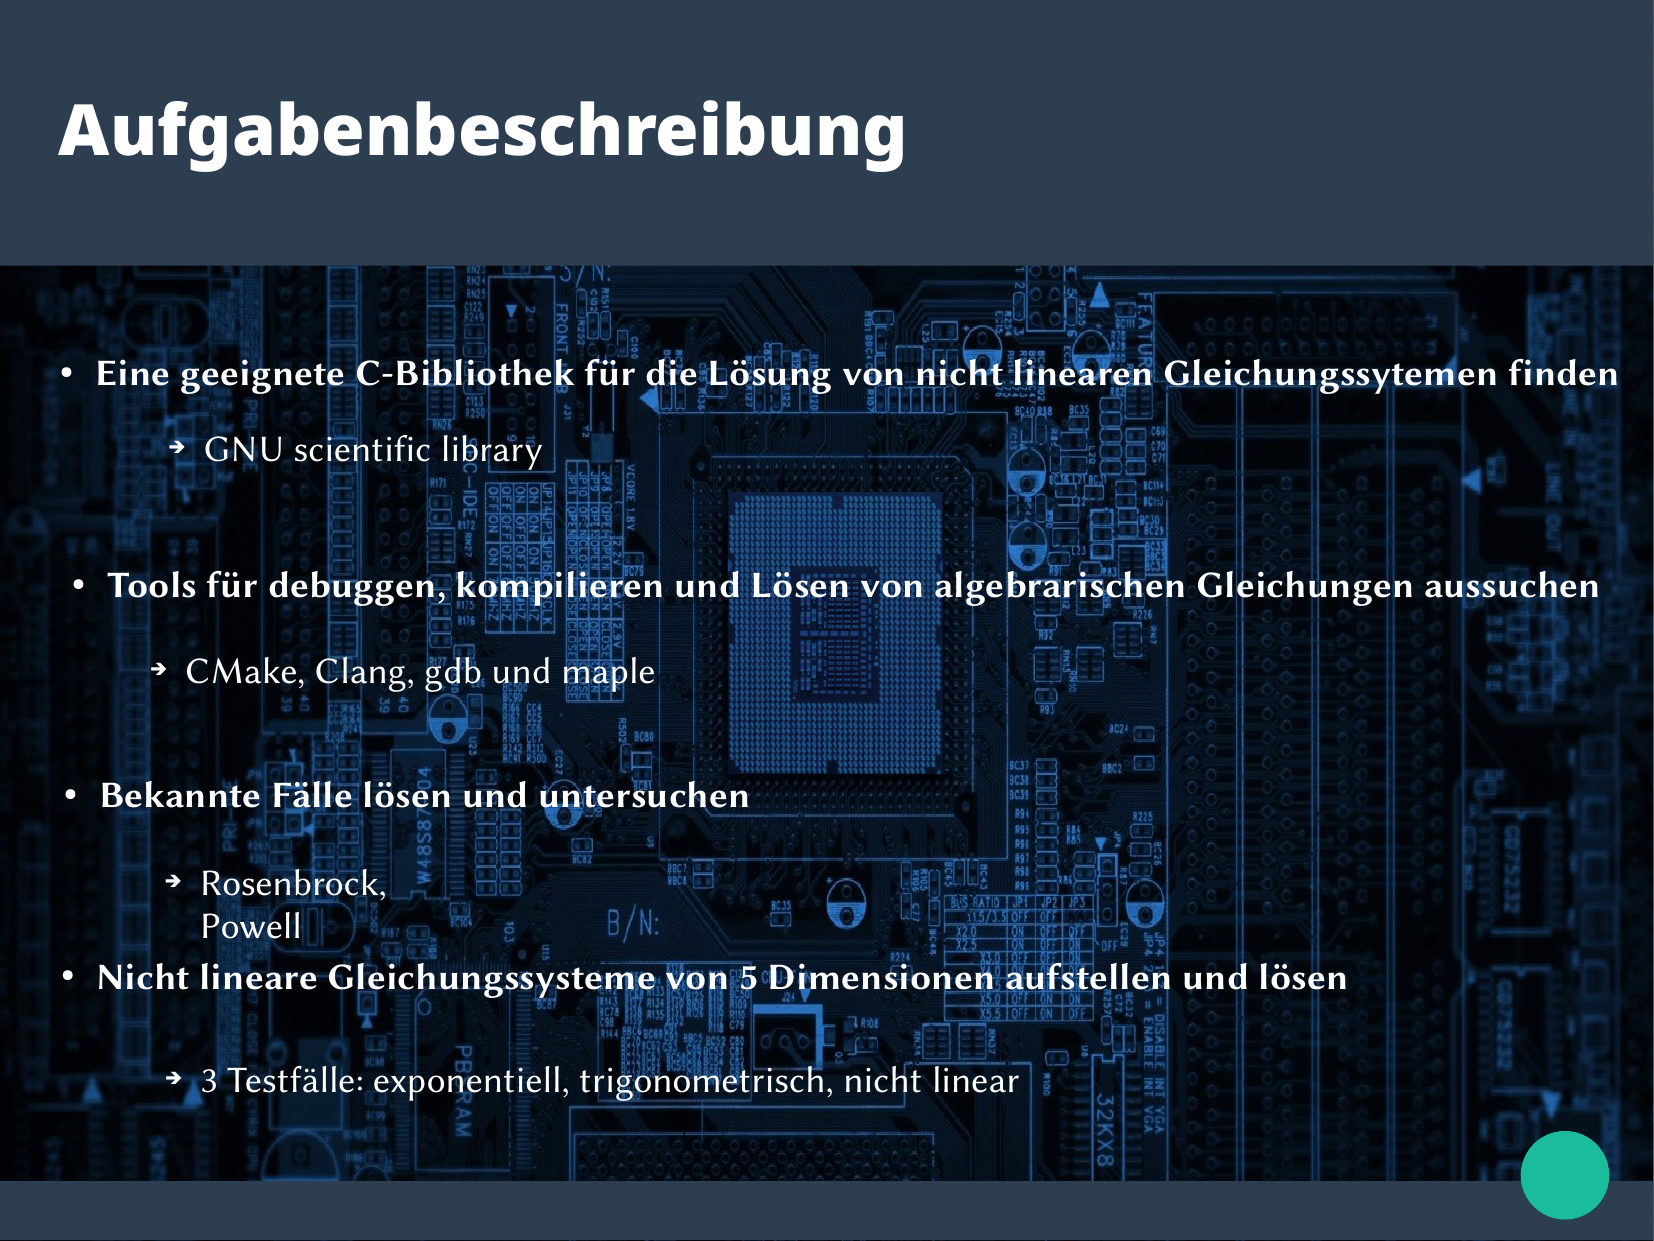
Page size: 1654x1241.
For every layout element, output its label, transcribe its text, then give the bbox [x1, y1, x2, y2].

text_box GNU scientific library [153, 420, 559, 479]
picture [0, 266, 1654, 1181]
text_box Tools für debuggen, kompilieren und Lösen von algebrarischen Gleichungen aussuchen [57, 557, 1617, 616]
text_box Eine geeignete C-Bibliothek für die Lösung von nicht linearen Gleichungssytemen finden [45, 345, 1636, 403]
text_box Bekannte Fälle lösen und untersuchen [49, 767, 767, 826]
title Aufgabenbeschreibung [59, 49, 1595, 207]
text_box 3 Testfälle: exponentiell, trigonometrisch, nicht linear [150, 1052, 1035, 1111]
text_box CMake, Clang, gdb und maple [135, 642, 672, 701]
text_box Nicht lineare Gleichungssysteme von 5 Dimensionen aufstellen und lösen [46, 948, 1365, 1007]
text_box Rosenbrock, Powell [149, 855, 513, 919]
